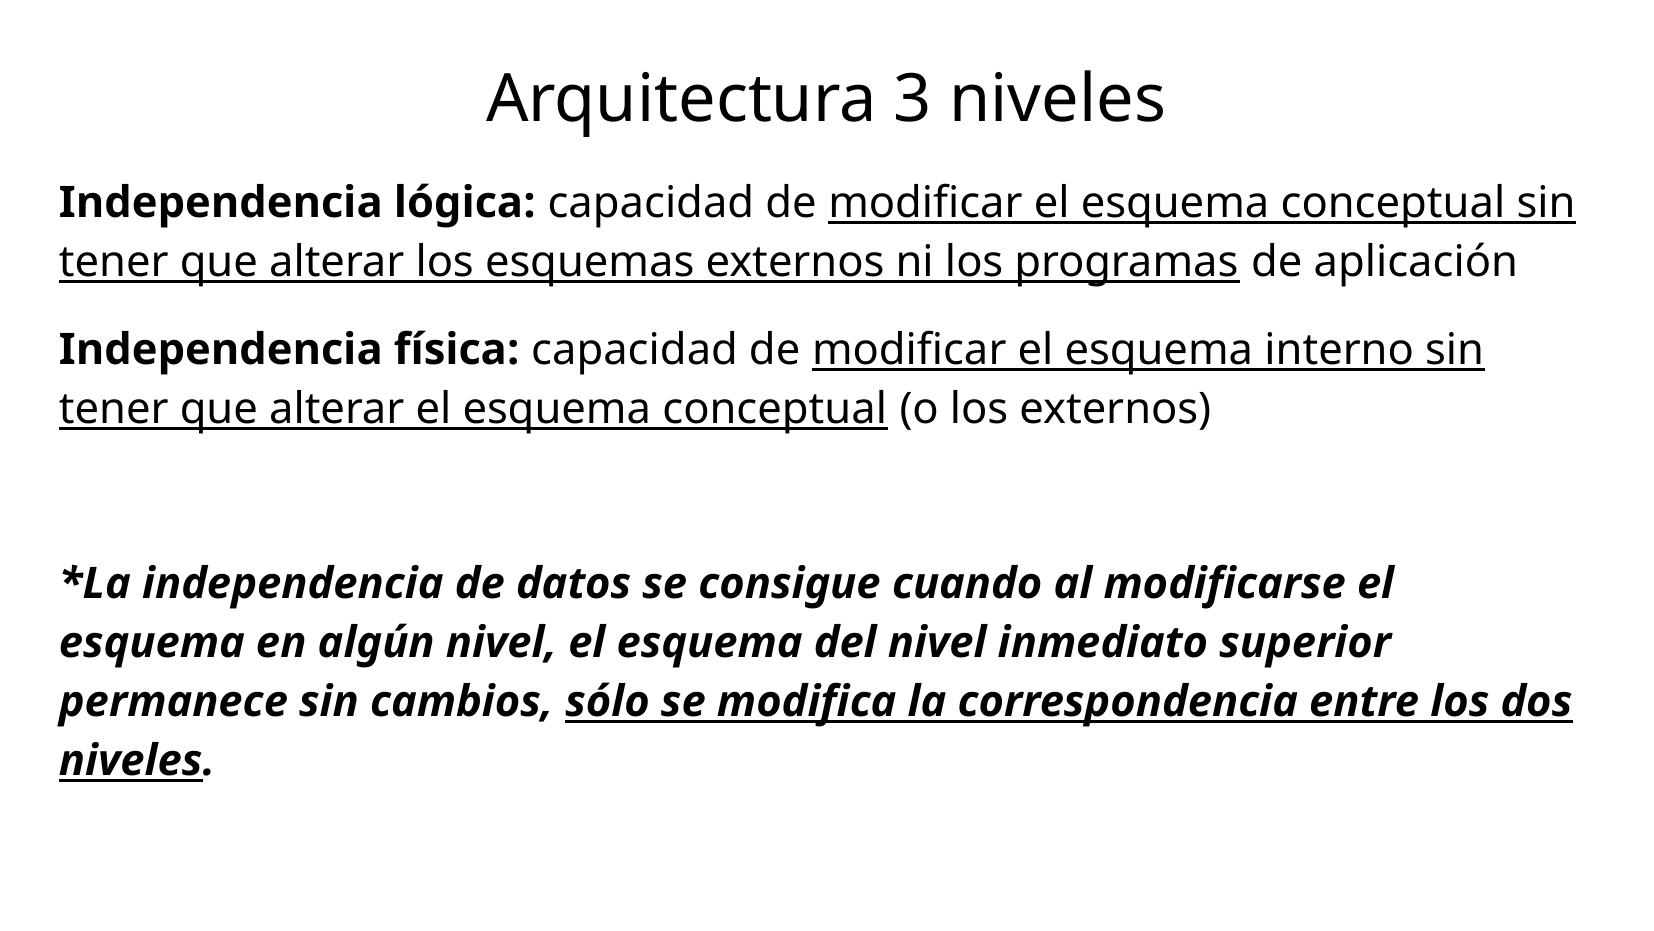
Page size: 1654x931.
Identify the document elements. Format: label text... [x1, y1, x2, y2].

list Independencia lógica: capacidad de modificar el esquema conceptual sin tener que alterar los esquemas externos ni los programas de aplicación Independencia física: capacidad de modificar el esquema interno sin tener que alterar el esquema conceptual (o los externos) *La independencia de datos se consigue cuando al modificarse el esquema en algún nivel, el esquema del nivel inmediato superior permanece sin cambios, sólo se modifica la correspondencia entre los dos niveles. [59, 171, 1583, 821]
title Arquitectura 3 niveles [82, 37, 1571, 154]
